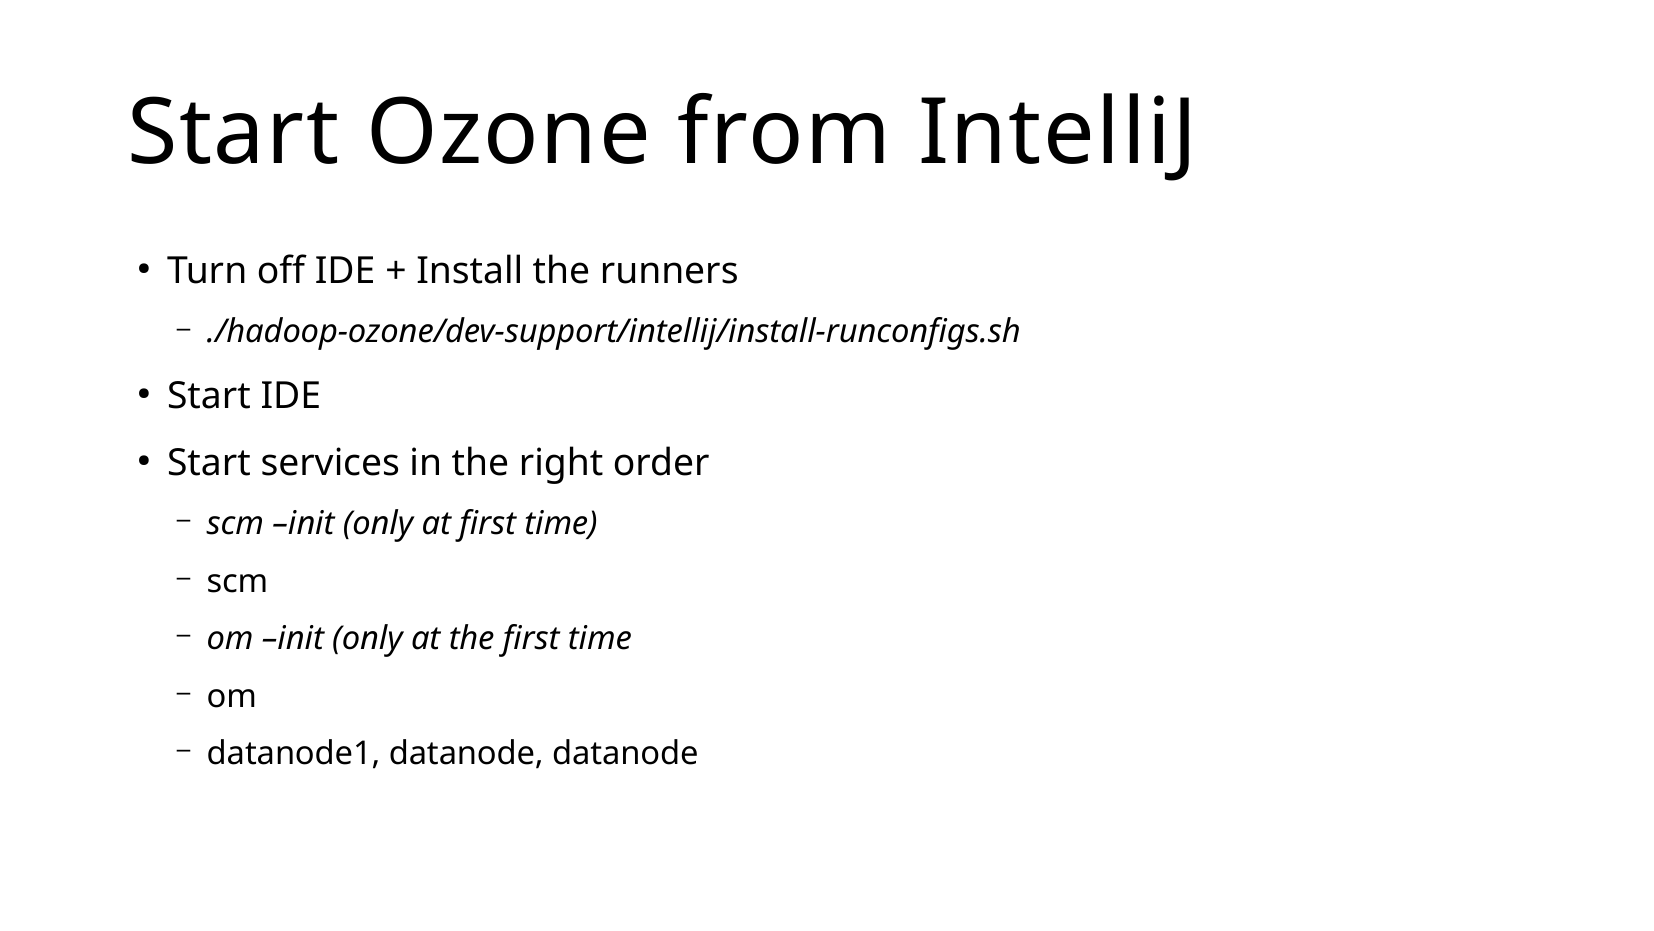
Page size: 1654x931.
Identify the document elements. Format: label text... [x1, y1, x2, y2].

title Start Ozone from IntelliJ [127, 69, 1527, 187]
list Turn off IDE + Install the runners ./hadoop-ozone/dev-support/intellij/install-runconfigs.sh Start IDE Start services in the right order scm –init (only at first time) scm om –init (only at the first time om datanode1, datanode, datanode [127, 244, 1527, 784]
